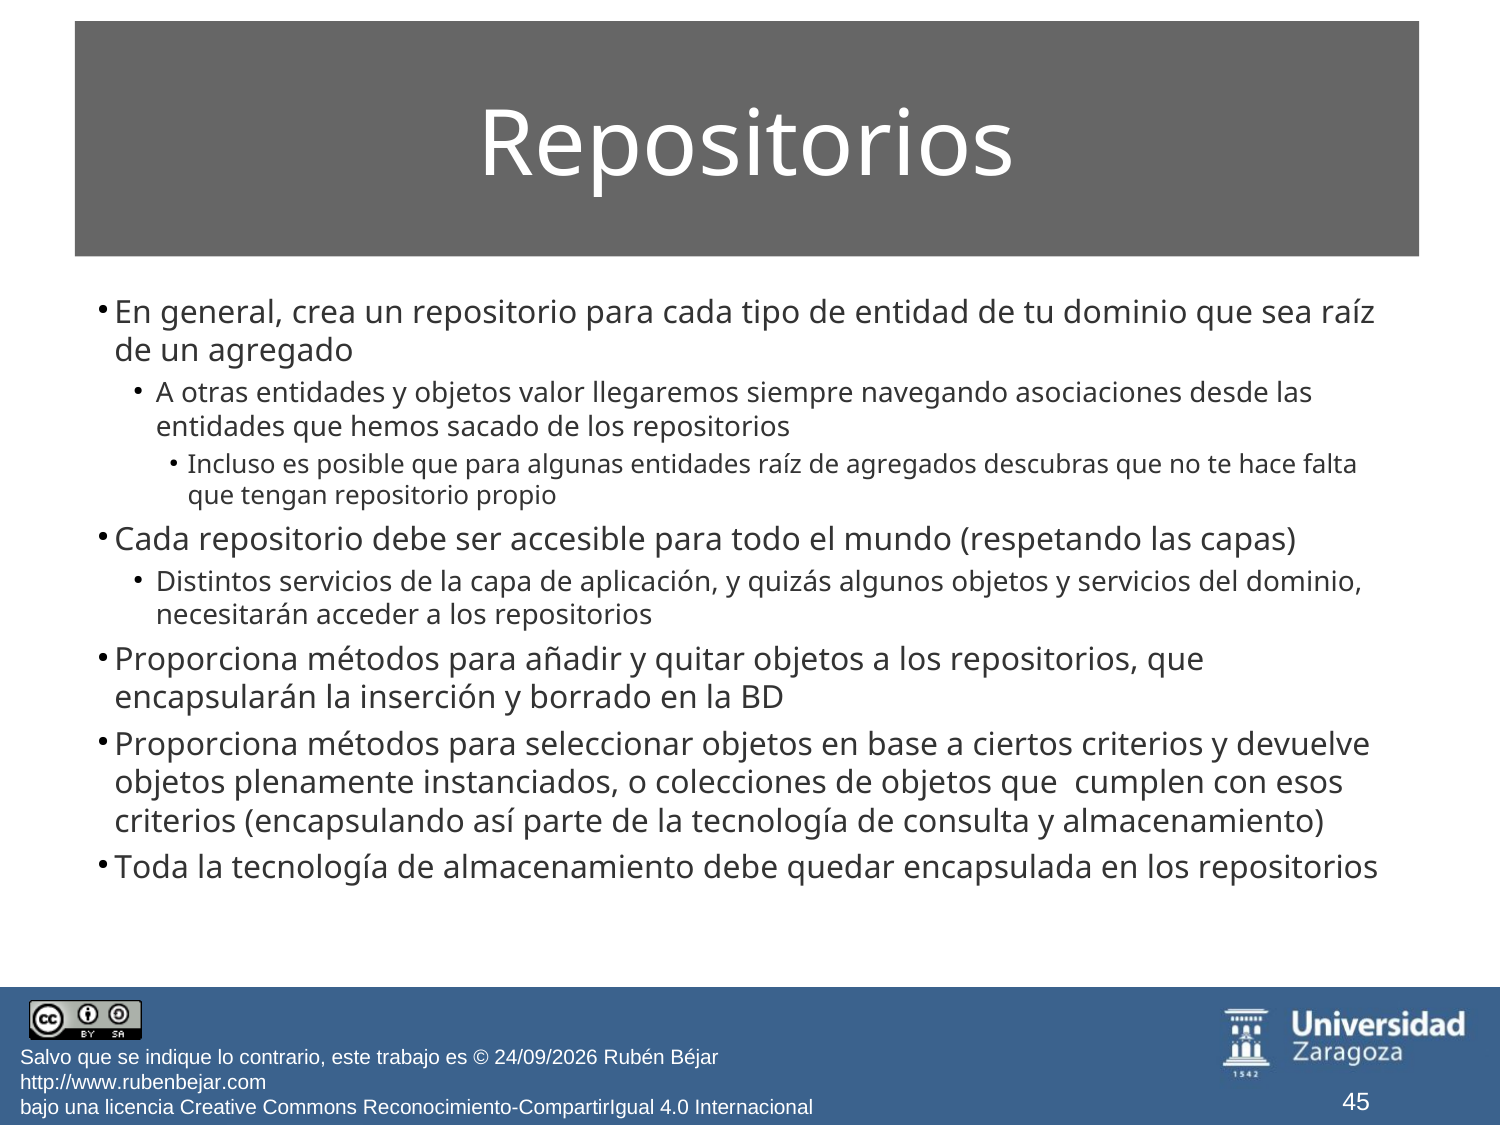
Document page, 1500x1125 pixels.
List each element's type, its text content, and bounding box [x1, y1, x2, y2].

picture [0, 987, 1500, 1125]
title Repositorios [74, 21, 1420, 257]
list En general, crea un repositorio para cada tipo de entidad de tu dominio que sea raíz de un agregado A otras entidades y objetos valor llegaremos siempre navegando asociaciones desde las entidades que hemos sacado de los repositorios Incluso es posible que para algunas entidades raíz de agregados descubras que no te hace falta que tengan repositorio propio Cada repositorio debe ser accesible para todo el mundo (respetando las capas) Distintos servicios de la capa de aplicación, y quizás algunos objetos y servicios del dominio, necesitarán acceder a los repositorios Proporciona métodos para añadir y quitar objetos a los repositorios, que encapsularán la inserción y borrado en la BD Proporciona métodos para seleccionar objetos en base a ciertos criterios y devuelve objetos plenamente instanciados, o colecciones de objetos que cumplen con esos criterios (encapsulando así parte de la tecnología de consulta y almacenamiento) Toda la tecnología de almacenamiento debe quedar encapsulada en los repositorios [82, 283, 1418, 957]
